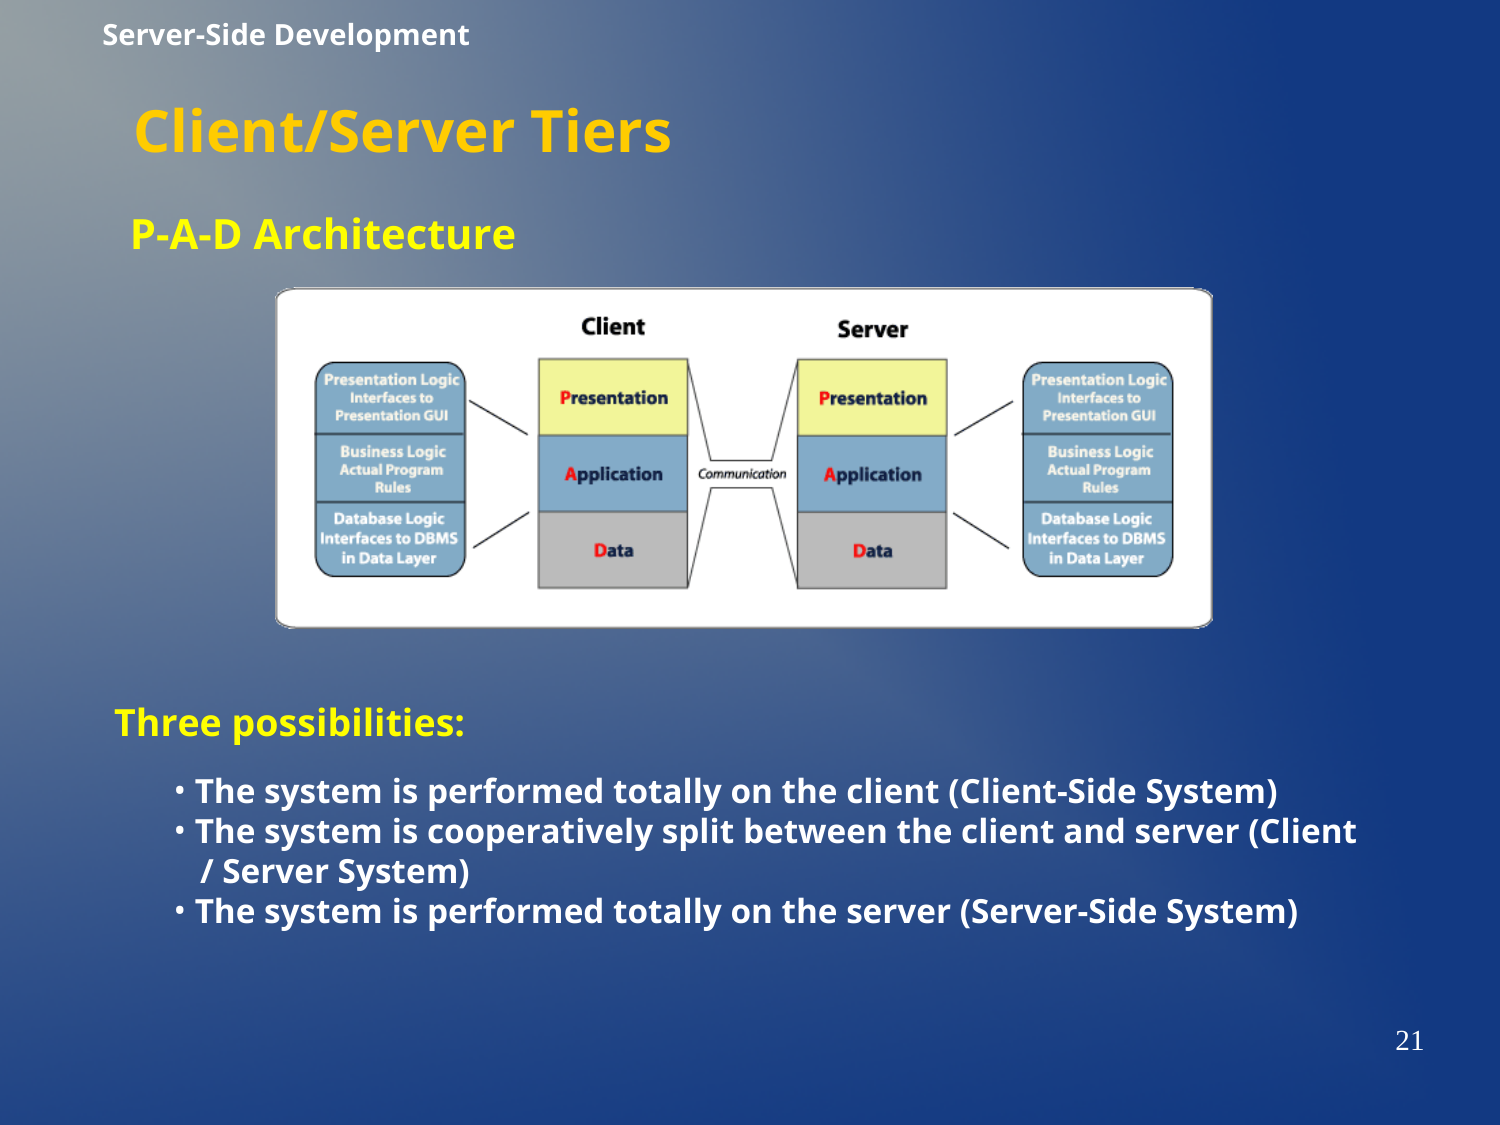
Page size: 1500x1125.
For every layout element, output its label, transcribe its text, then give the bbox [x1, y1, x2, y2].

text_box Three possibilities: [99, 691, 481, 753]
text_box Server-Side Development [87, 8, 486, 59]
text_box P-A-D Architecture [115, 200, 532, 266]
text_box The system is performed totally on the client (Client-Side System) The system is cooperatively split between the client and server (Client / Server System) The system is performed totally on the server (Server-Side System) [158, 762, 1375, 938]
text_box Client/Server Tiers [119, 86, 688, 172]
picture [0, 0, 1500, 1125]
